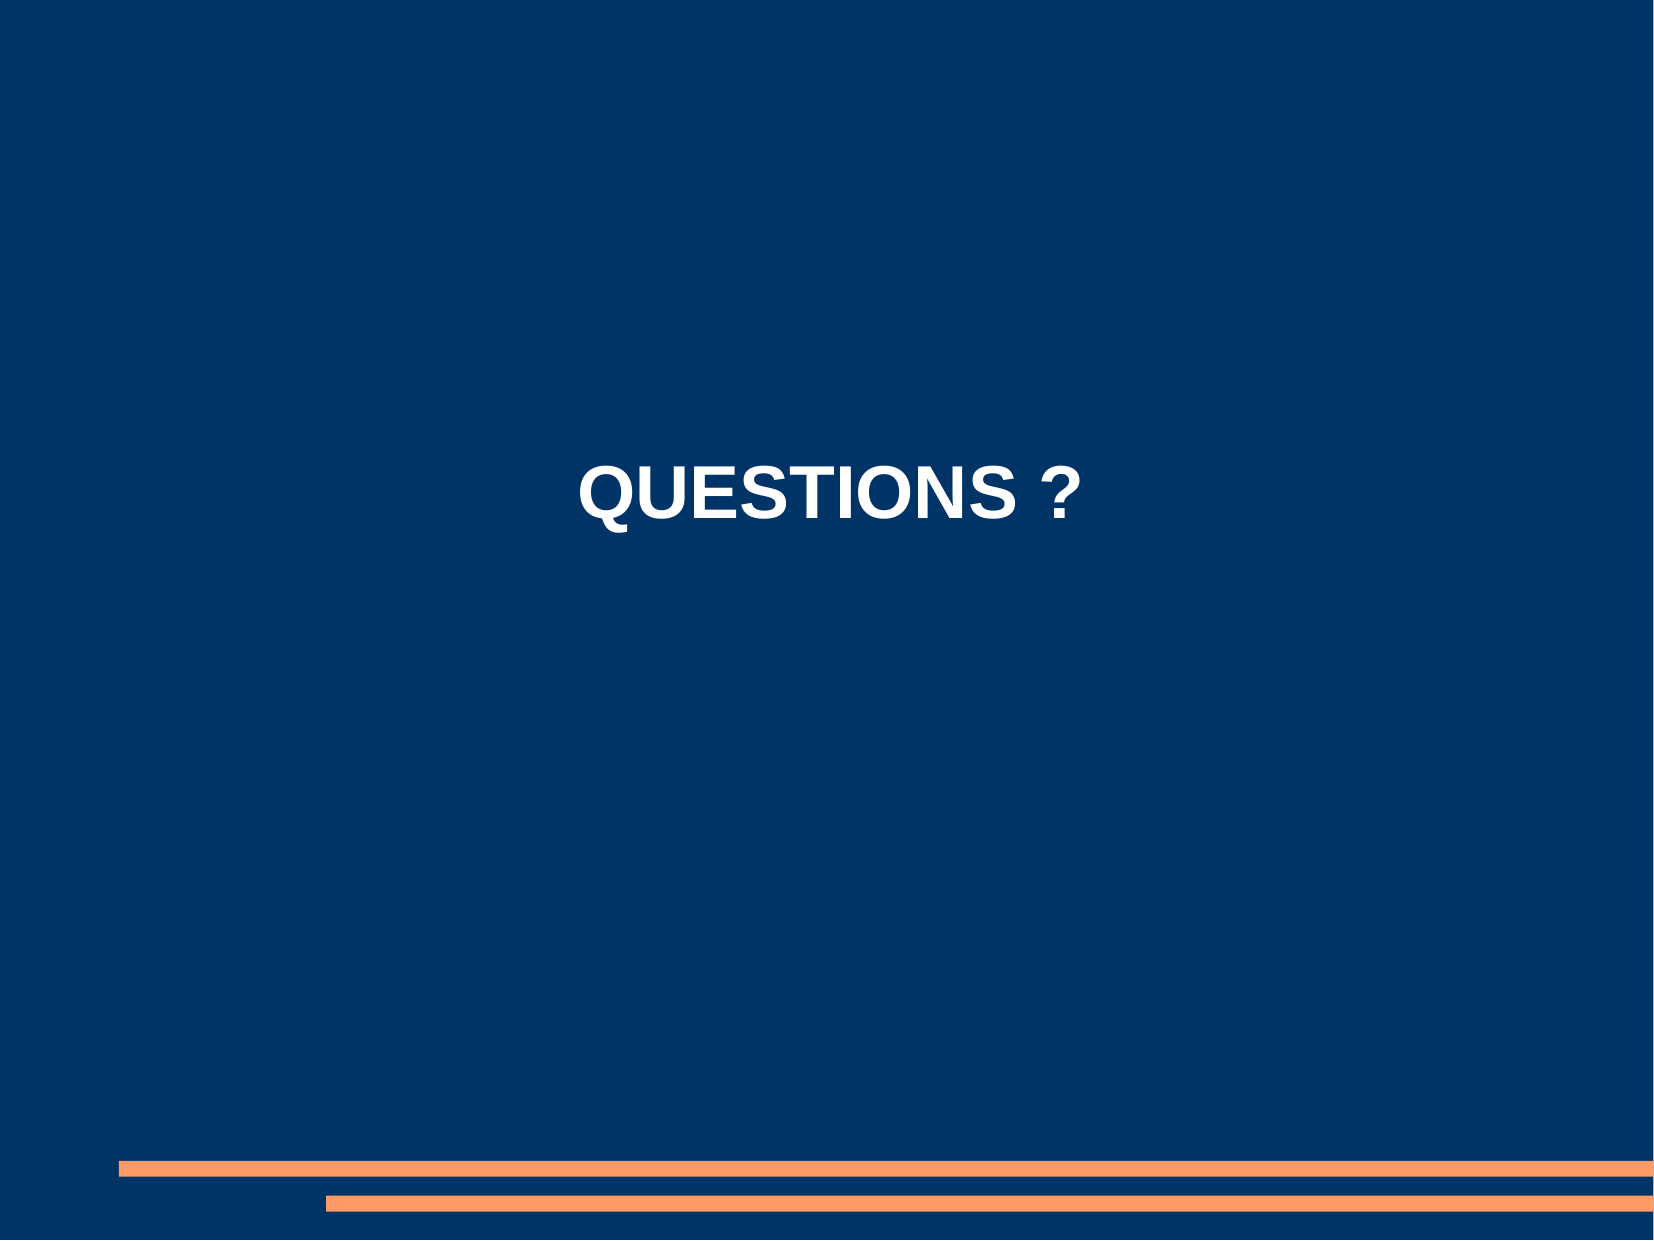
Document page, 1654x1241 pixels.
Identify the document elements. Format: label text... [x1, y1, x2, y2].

text_box QUESTIONS ? [472, 442, 1211, 656]
